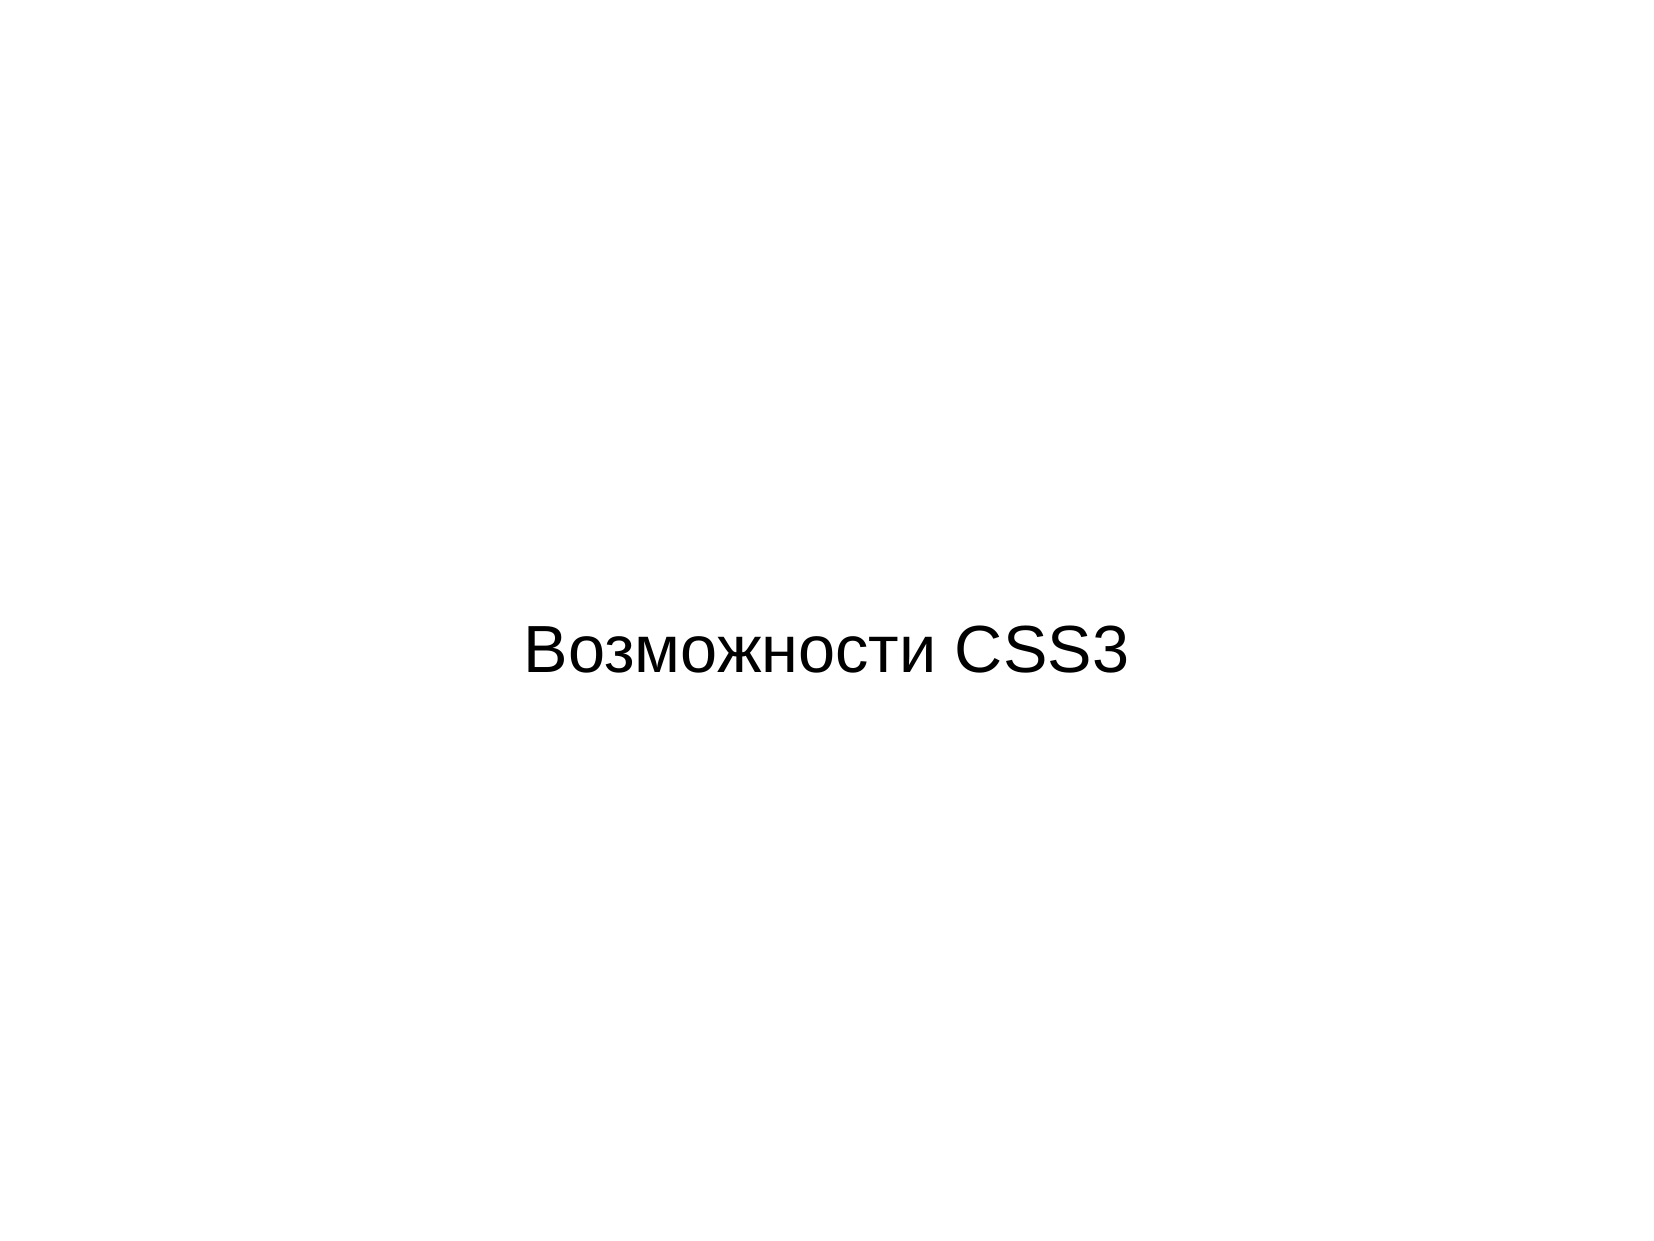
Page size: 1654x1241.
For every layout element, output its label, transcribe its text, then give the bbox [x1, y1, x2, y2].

subtitle Возможности CSS3 [82, 290, 1571, 1010]
